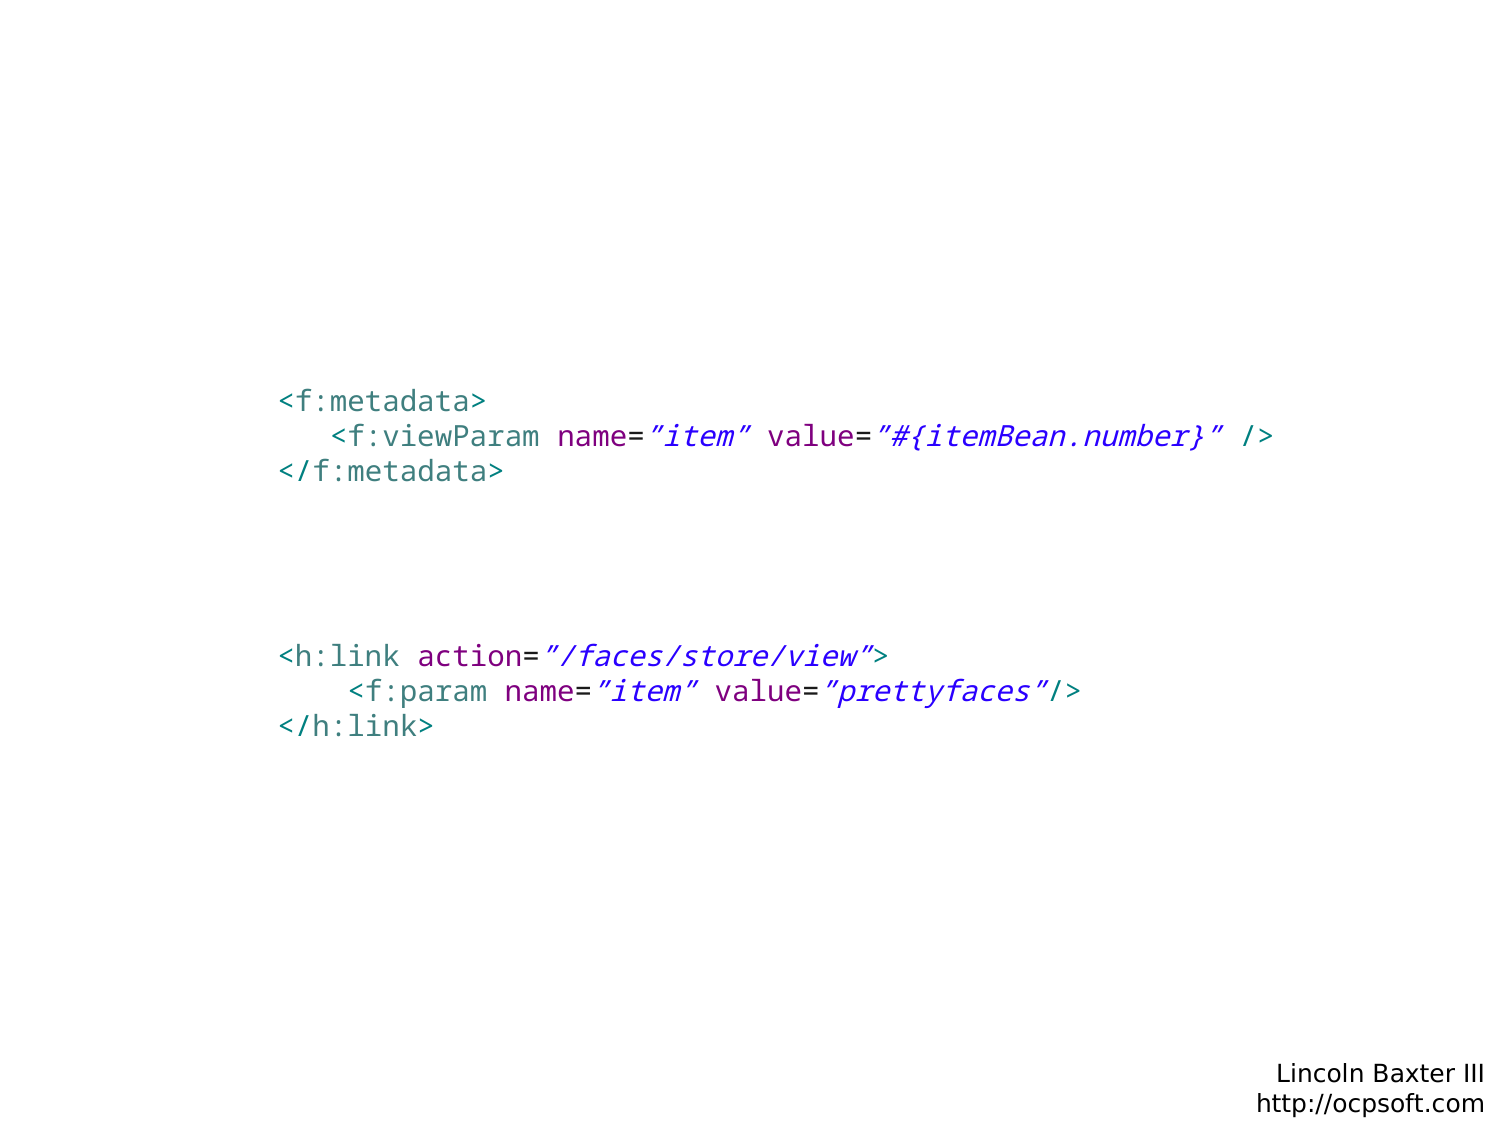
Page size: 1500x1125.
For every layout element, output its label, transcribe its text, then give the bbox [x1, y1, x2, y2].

text_box <f:metadata> <f:viewParam name=”item” value=”#{itemBean.number}” /> </f:metadata> [262, 375, 1313, 526]
text_box <h:link action=”/faces/store/view”> <f:param name=”item” value=”prettyfaces”/> </h:link> [262, 630, 1118, 751]
